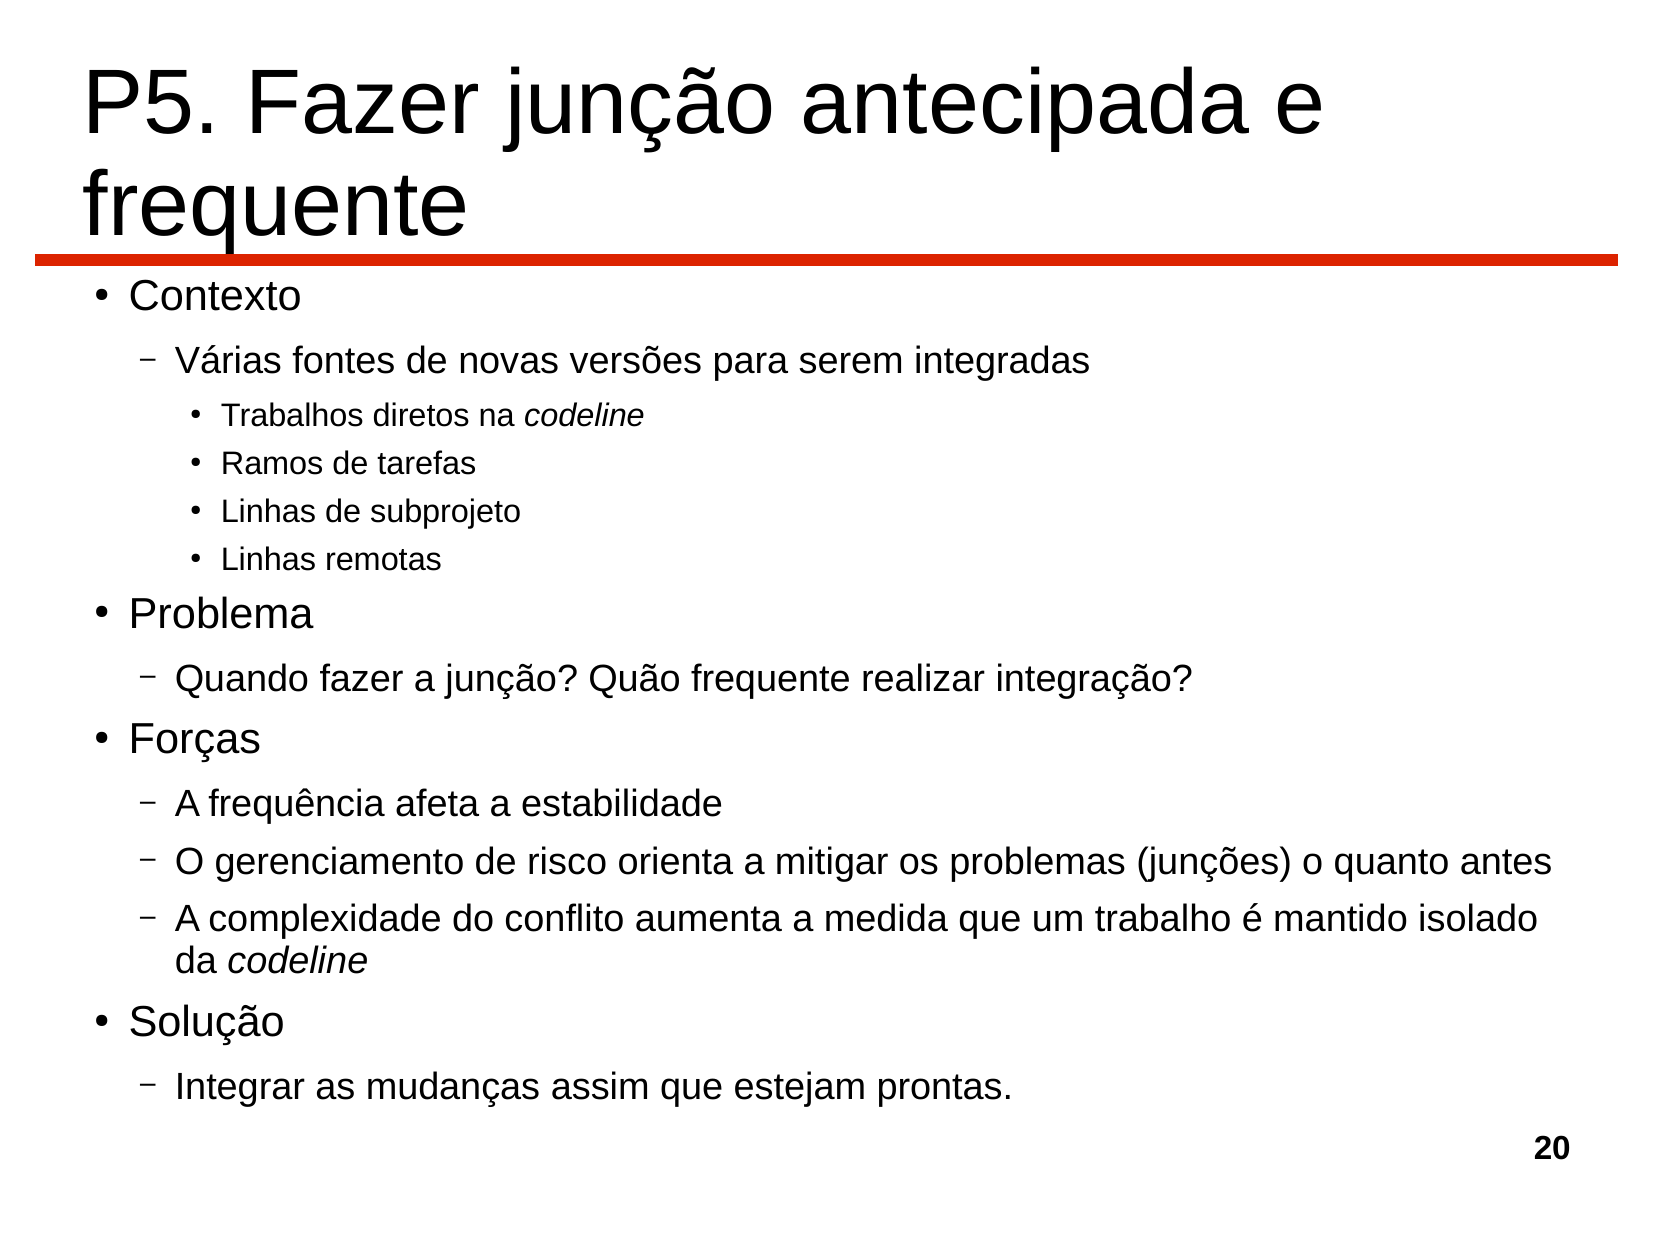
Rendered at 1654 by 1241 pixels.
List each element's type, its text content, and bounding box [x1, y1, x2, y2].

title P5. Fazer junção antecipada e frequente [82, 49, 1571, 257]
list Contexto Várias fontes de novas versões para serem integradas Trabalhos diretos na codeline Ramos de tarefas Linhas de subprojeto Linhas remotas Problema Quando fazer a junção? Quão frequente realizar integração? Forças A frequência afeta a estabilidade O gerenciamento de risco orienta a mitigar os problemas (junções) o quanto antes A complexidade do conflito aumenta a medida que um trabalho é mantido isolado da codeline Solução Integrar as mudanças assim que estejam prontas. [82, 271, 1571, 1111]
